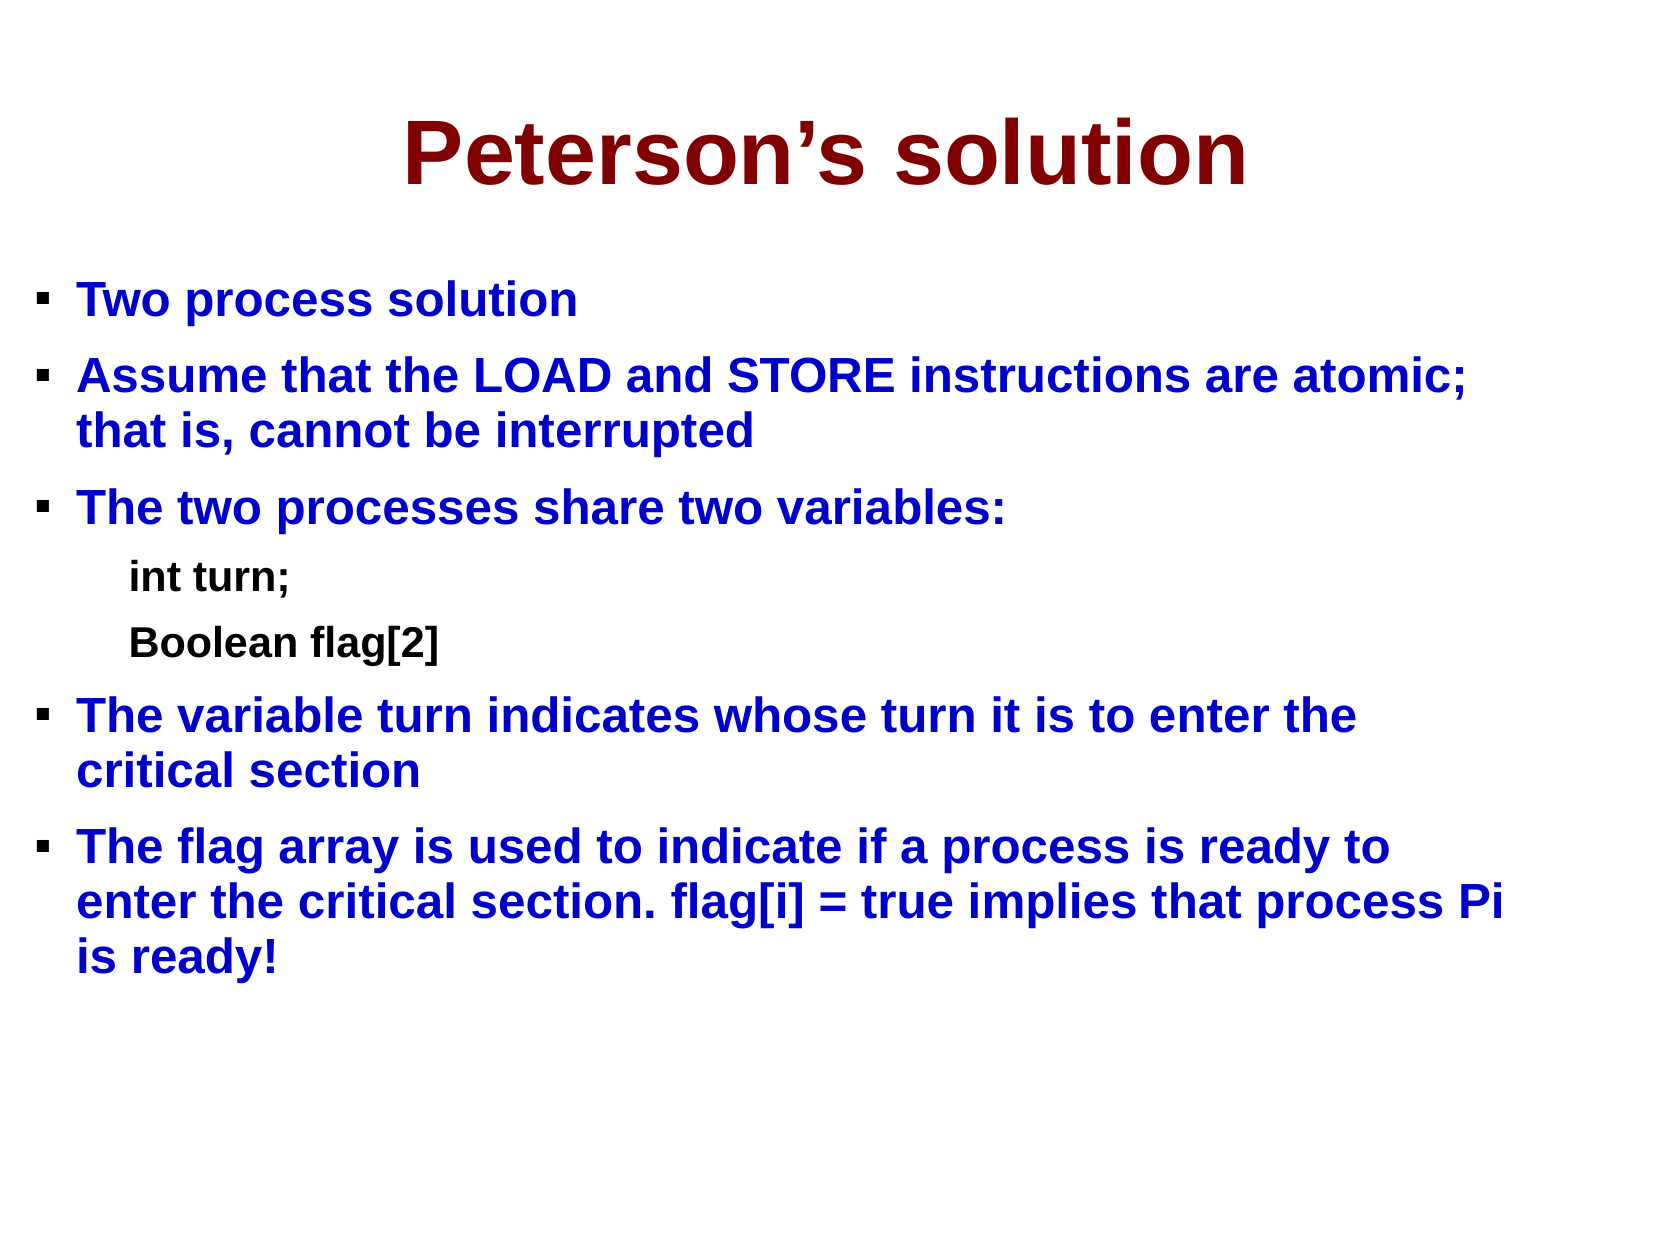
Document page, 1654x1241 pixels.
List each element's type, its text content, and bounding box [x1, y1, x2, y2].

list Two process solution Assume that the LOAD and STORE instructions are atomic; that is, cannot be interrupted The two processes share two variables: int turn; Boolean flag[2] The variable turn indicates whose turn it is to enter the critical section The flag array is used to indicate if a process is ready to enter the critical section. flag[i] = true implies that process Pi is ready! [23, 271, 1512, 991]
title Peterson’s solution [82, 49, 1571, 257]
